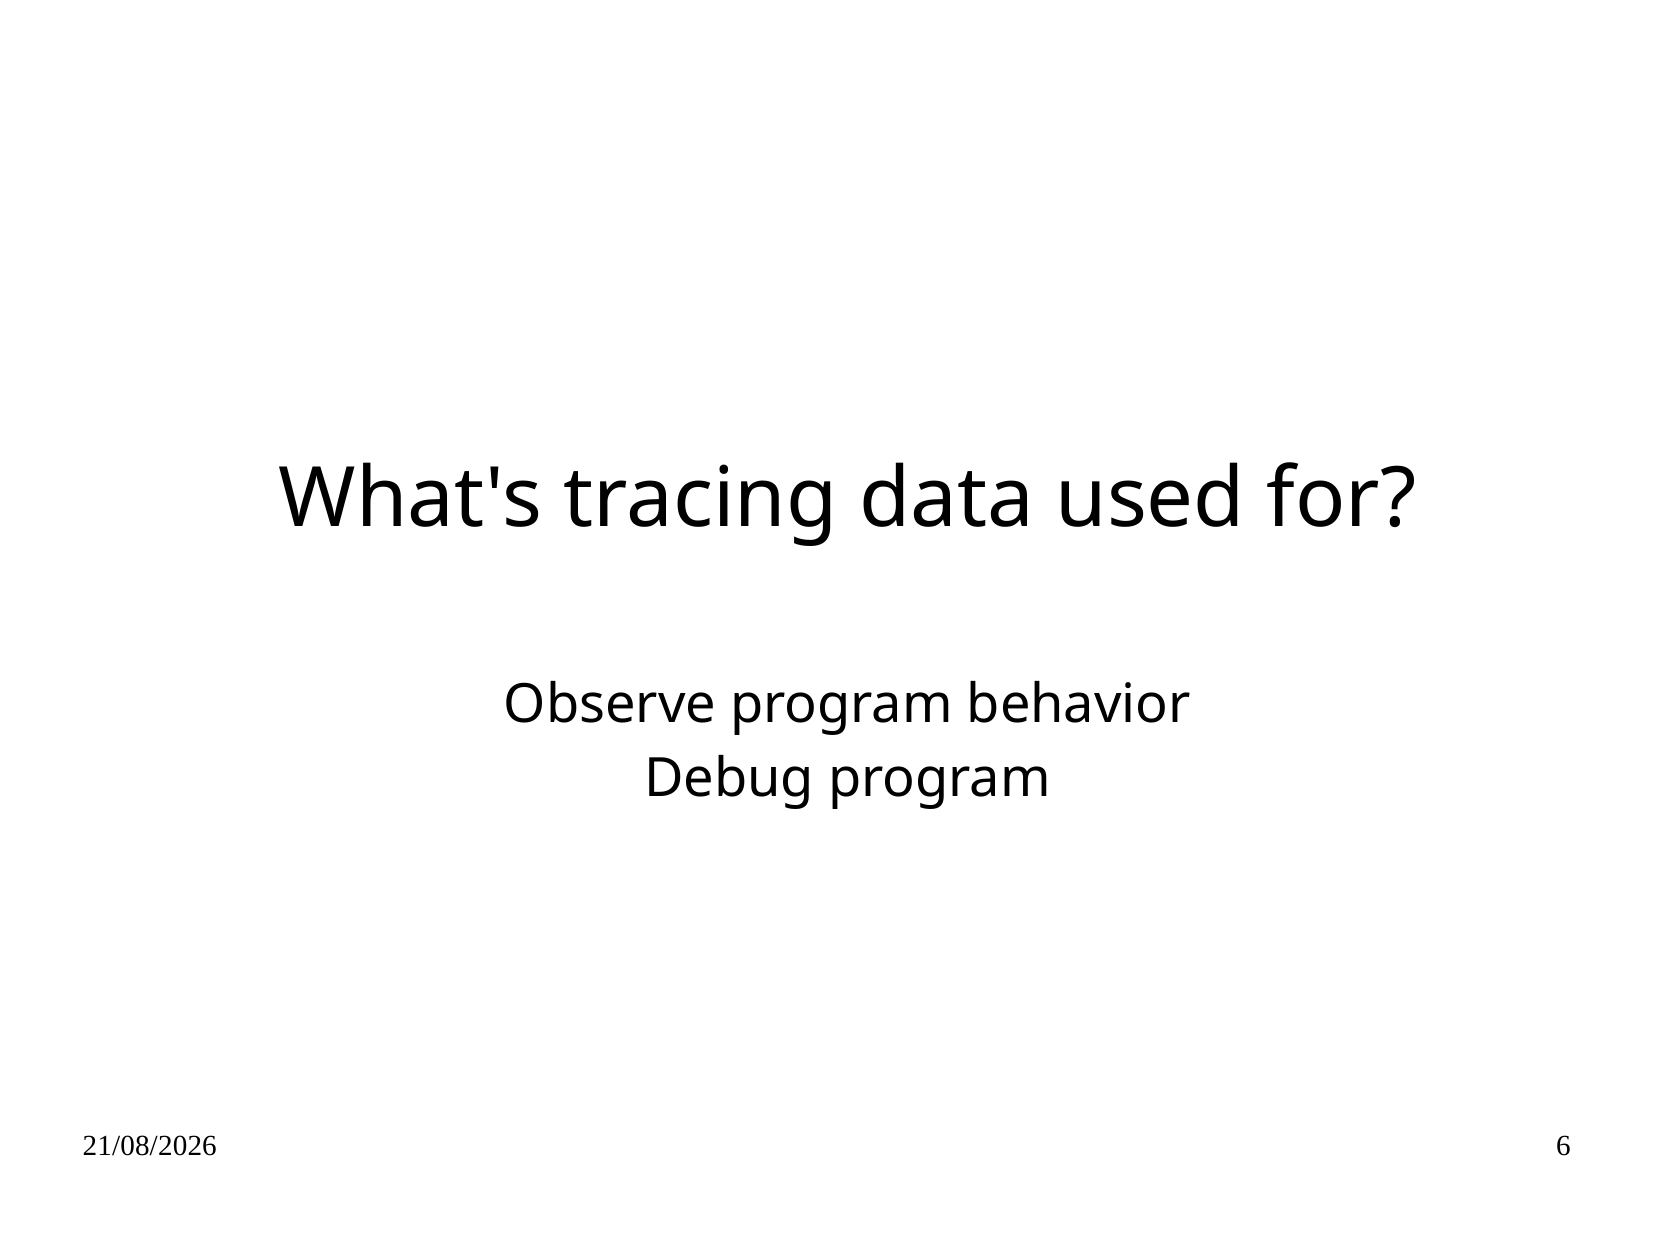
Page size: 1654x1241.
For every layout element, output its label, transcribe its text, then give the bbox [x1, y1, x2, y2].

subtitle What's tracing data used for? Observe program behavior Debug program [186, 273, 1474, 976]
